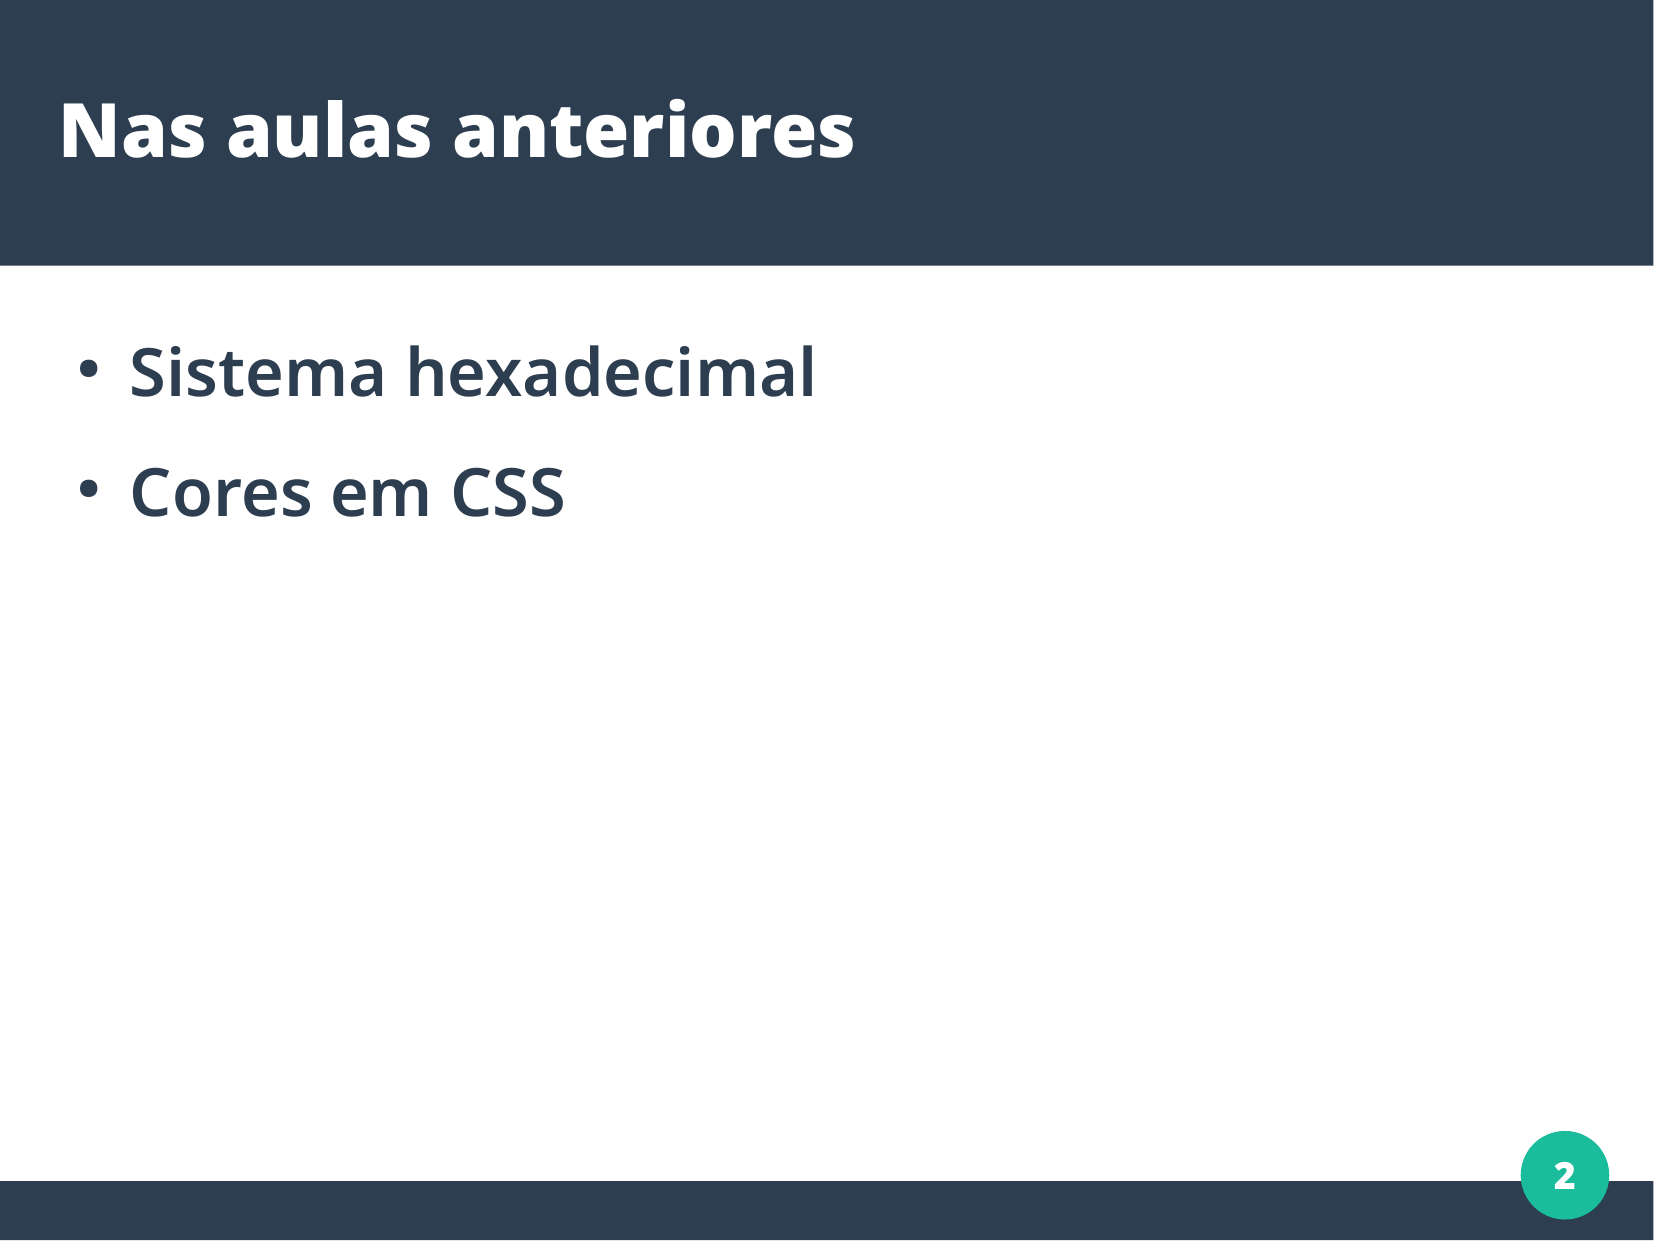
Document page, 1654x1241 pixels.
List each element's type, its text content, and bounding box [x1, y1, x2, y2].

list Sistema hexadecimal Cores em CSS [59, 324, 1595, 1152]
title Nas aulas anteriores [59, 49, 1595, 207]
